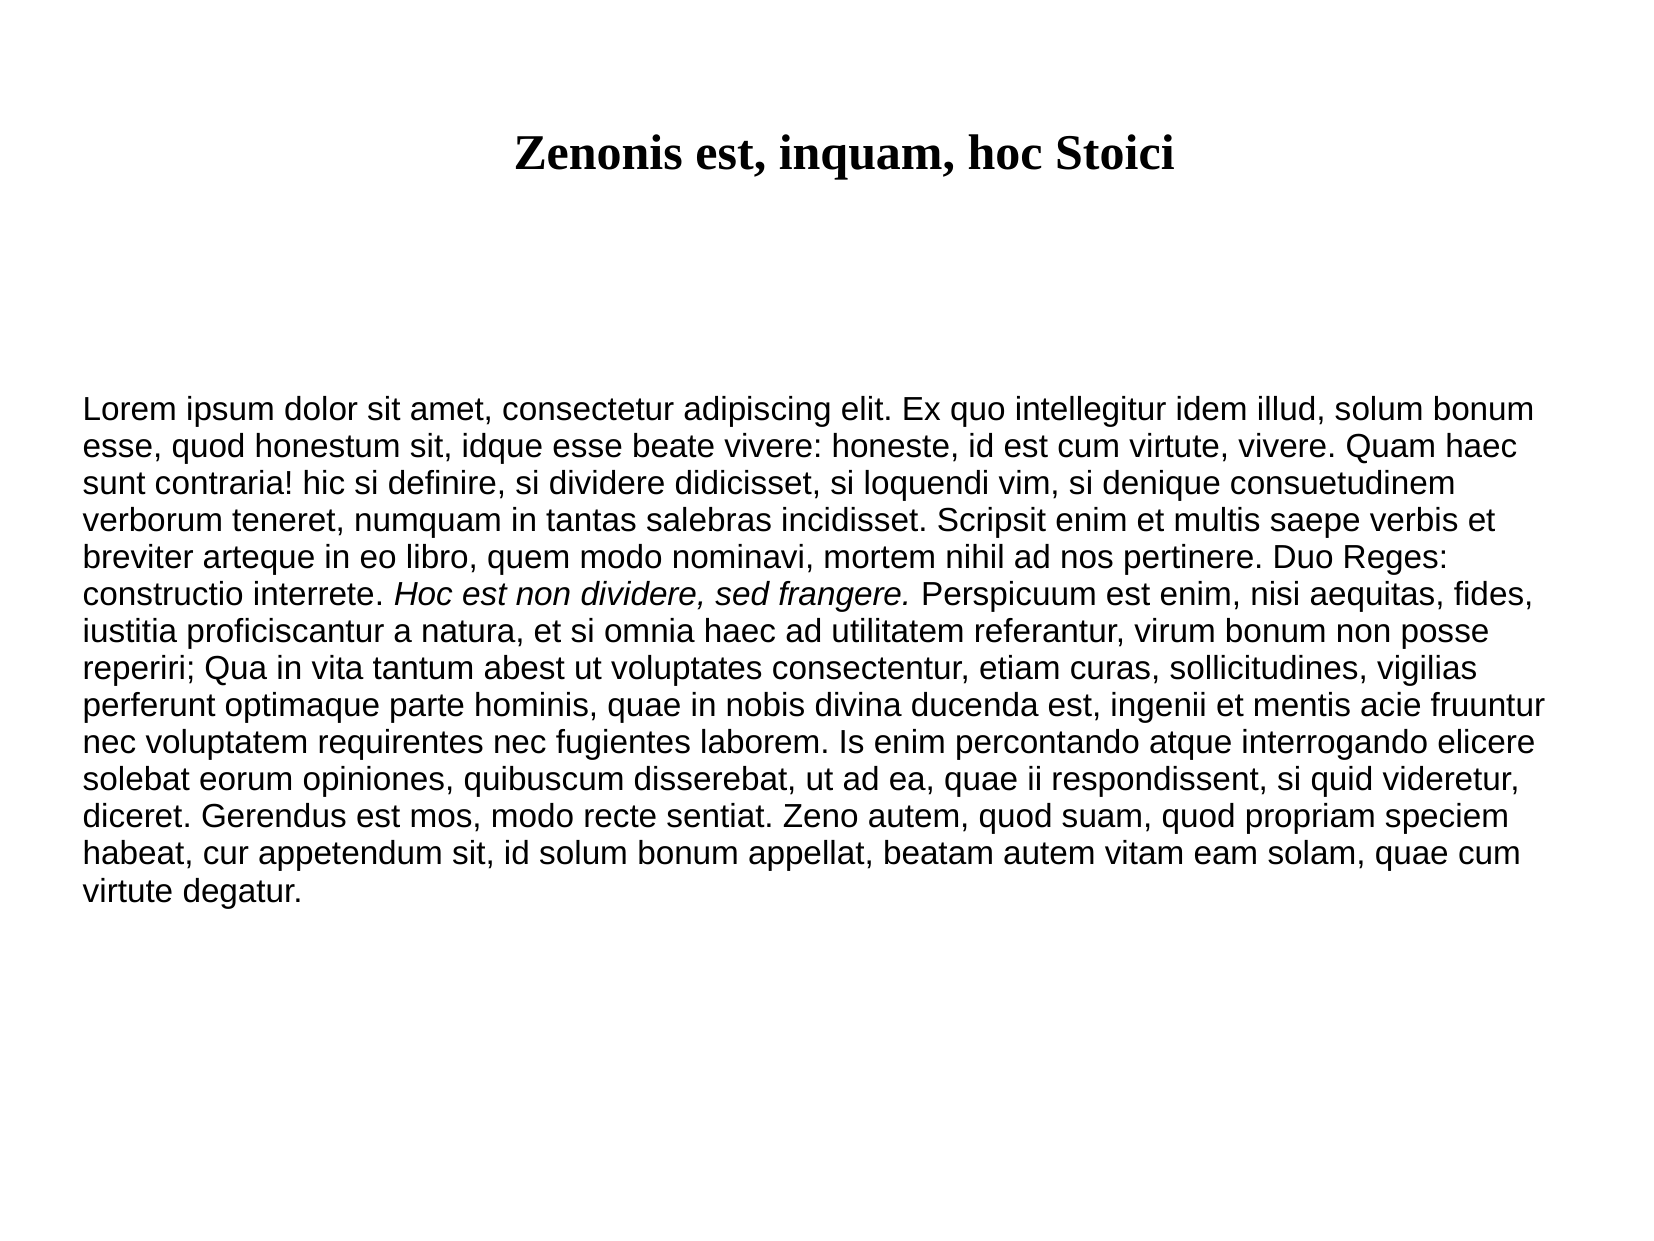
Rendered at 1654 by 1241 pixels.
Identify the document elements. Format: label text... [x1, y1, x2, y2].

subtitle Lorem ipsum dolor sit amet, consectetur adipiscing elit. Ex quo intellegitur idem illud, solum bonum esse, quod honestum sit, idque esse beate vivere: honeste, id est cum virtute, vivere. Quam haec sunt contraria! hic si definire, si dividere didicisset, si loquendi vim, si denique consuetudinem verborum teneret, numquam in tantas salebras incidisset. Scripsit enim et multis saepe verbis et breviter arteque in eo libro, quem modo nominavi, mortem nihil ad nos pertinere. Duo Reges: constructio interrete. Hoc est non dividere, sed frangere. Perspicuum est enim, nisi aequitas, fides, iustitia proficiscantur a natura, et si omnia haec ad utilitatem referantur, virum bonum non posse reperiri; Qua in vita tantum abest ut voluptates consectentur, etiam curas, sollicitudines, vigilias perferunt optimaque parte hominis, quae in nobis divina ducenda est, ingenii et mentis acie fruuntur nec voluptatem requirentes nec fugientes laborem. Is enim percontando atque interrogando elicere solebat eorum opiniones, quibuscum disserebat, ut ad ea, quae ii respondissent, si quid videretur, diceret. Gerendus est mos, modo recte sentiat. Zeno autem, quod suam, quod propriam speciem habeat, cur appetendum sit, id solum bonum appellat, beatam autem vitam eam solam, quae cum virtute degatur. [82, 290, 1571, 1010]
title Zenonis est, inquam, hoc Stoici [82, 49, 1571, 257]
